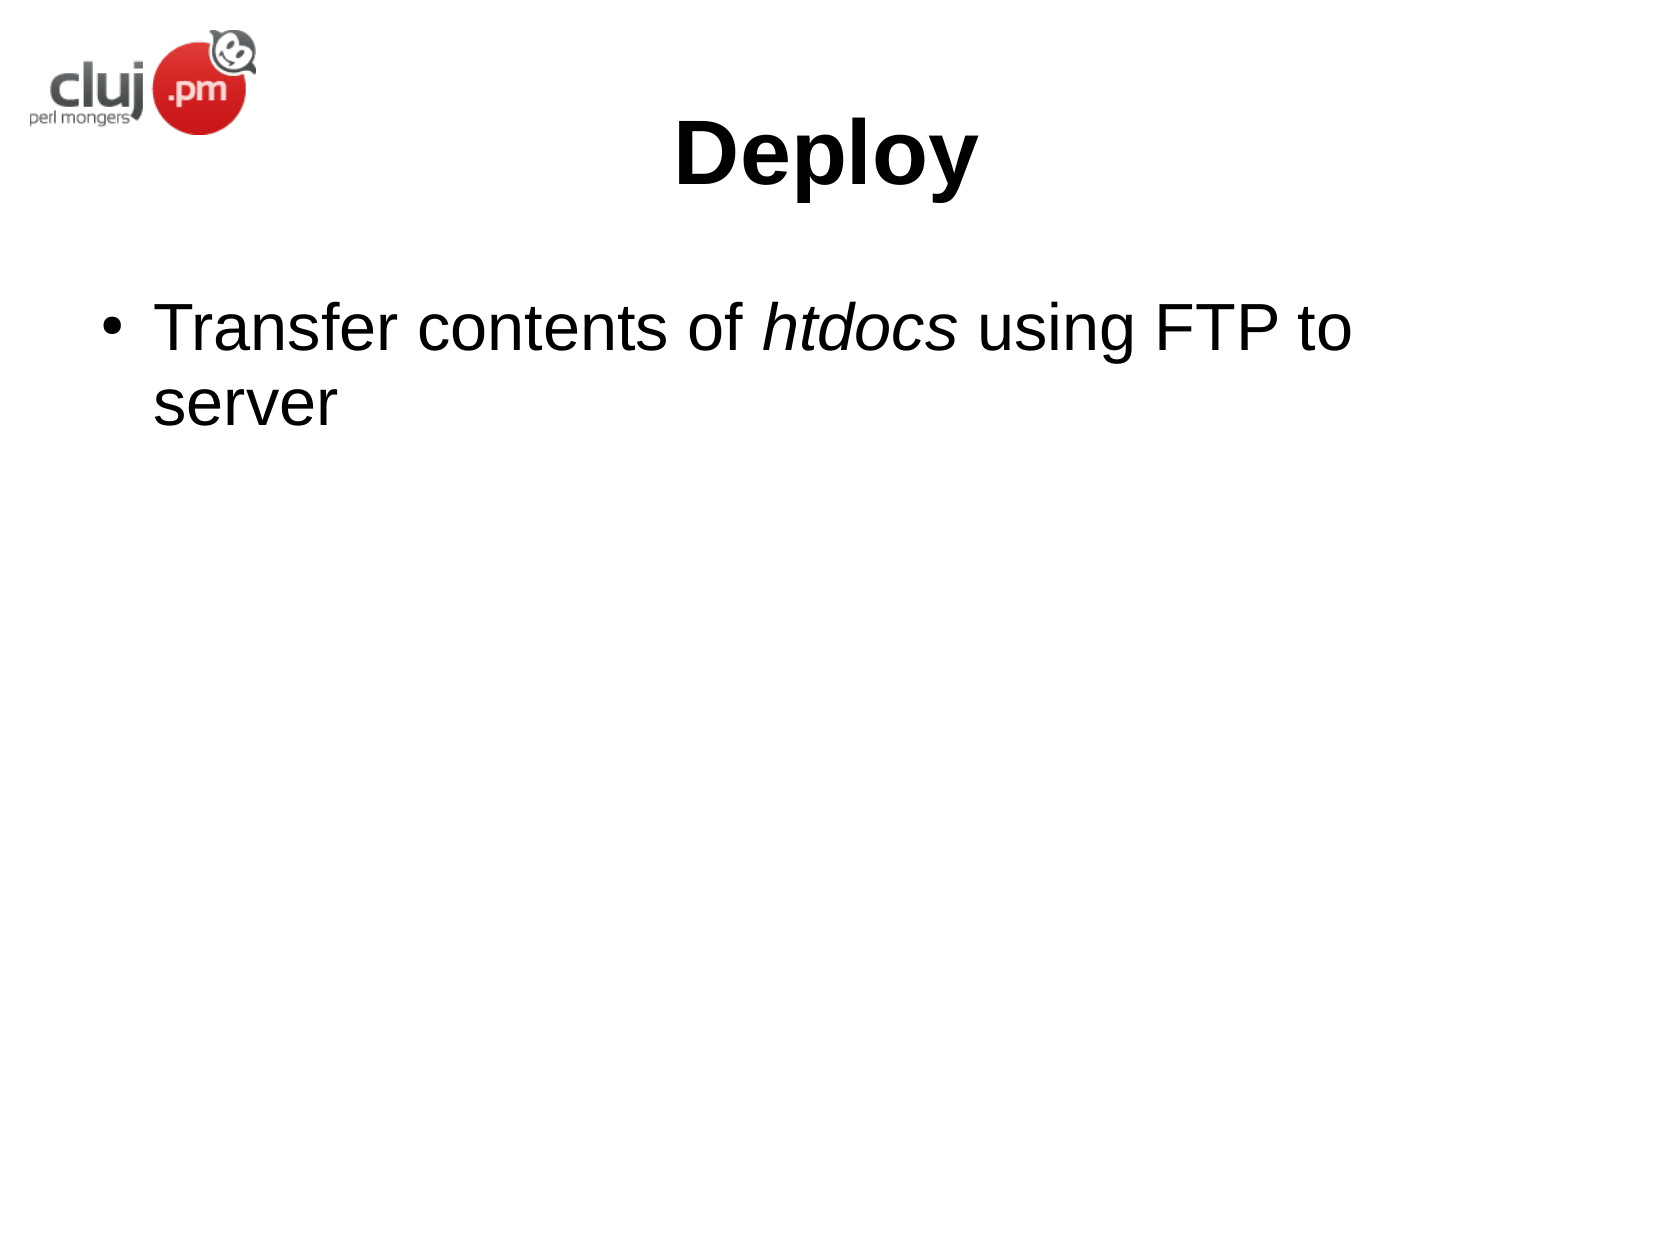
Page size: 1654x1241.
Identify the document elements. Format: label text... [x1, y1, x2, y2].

title Deploy [82, 49, 1571, 257]
list Transfer contents of htdocs using FTP to server [82, 290, 1538, 1010]
picture [30, 30, 256, 135]
